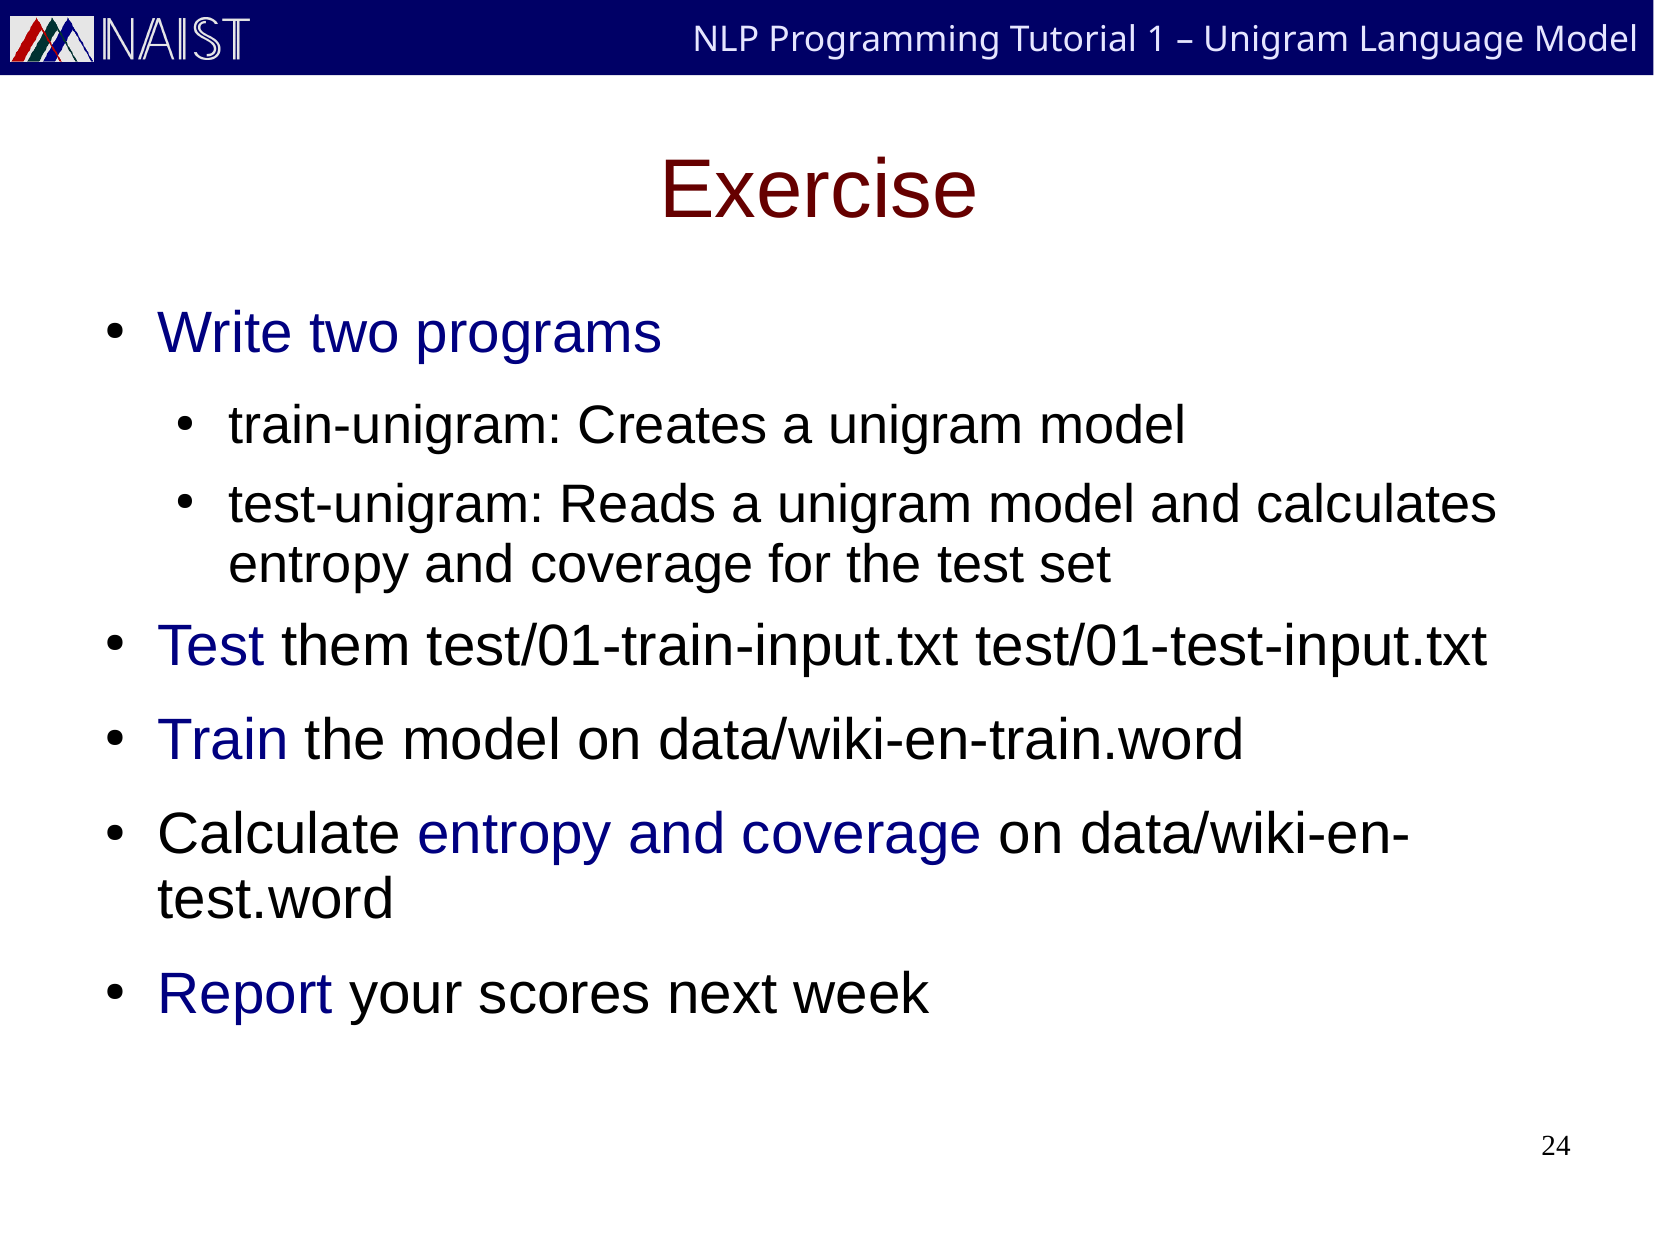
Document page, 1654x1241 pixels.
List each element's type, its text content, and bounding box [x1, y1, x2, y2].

picture [102, 17, 251, 60]
list Write two programs train-unigram: Creates a unigram model test-unigram: Reads a unigram model and calculates entropy and coverage for the test set Test them test/01-train-input.txt test/01-test-input.txt Train the model on data/wiki-en-train.word Calculate entropy and coverage on data/wiki-en-test.word Report your scores next week [86, 300, 1576, 1119]
title Exercise [75, 92, 1564, 285]
picture [10, 16, 94, 62]
